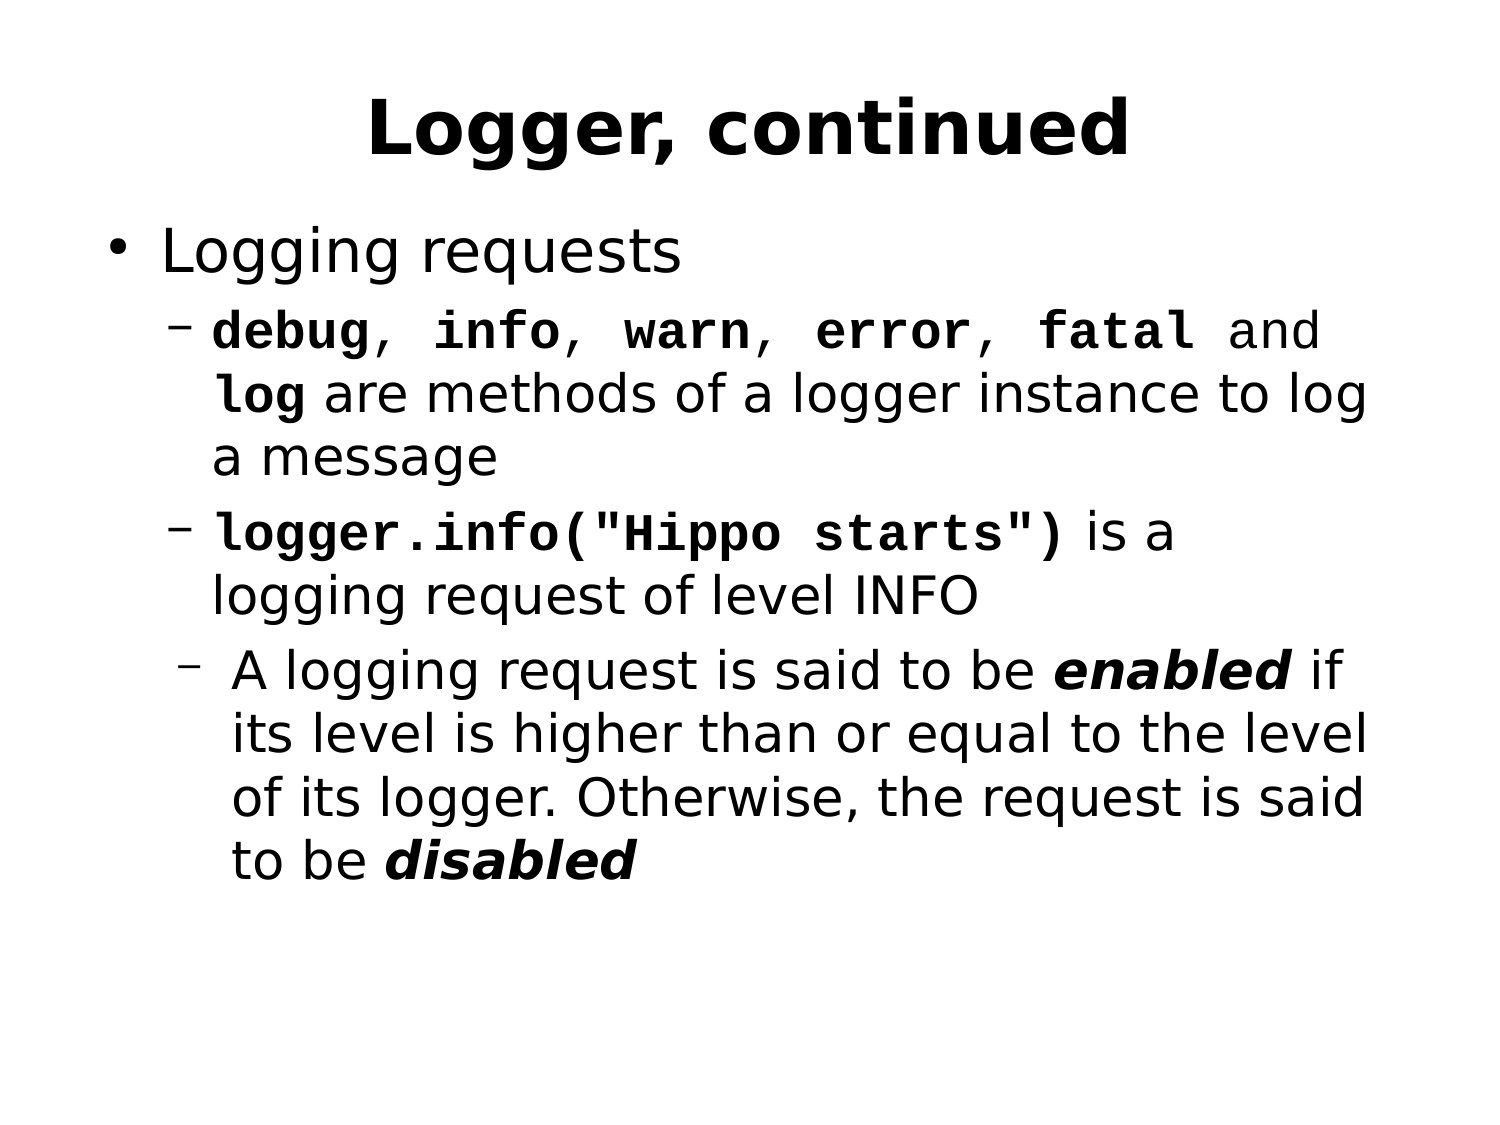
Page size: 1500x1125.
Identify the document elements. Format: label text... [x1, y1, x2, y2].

list Logging requests debug, info, warn, error, fatal and log are methods of a logger instance to log a message logger.info("Hippo starts") is a logging request of level INFO A logging request is said to be enabled if its level is higher than or equal to the level of its logger. Otherwise, the request is said to be disabled [75, 204, 1395, 1075]
title Logger, continued [75, 44, 1425, 177]
